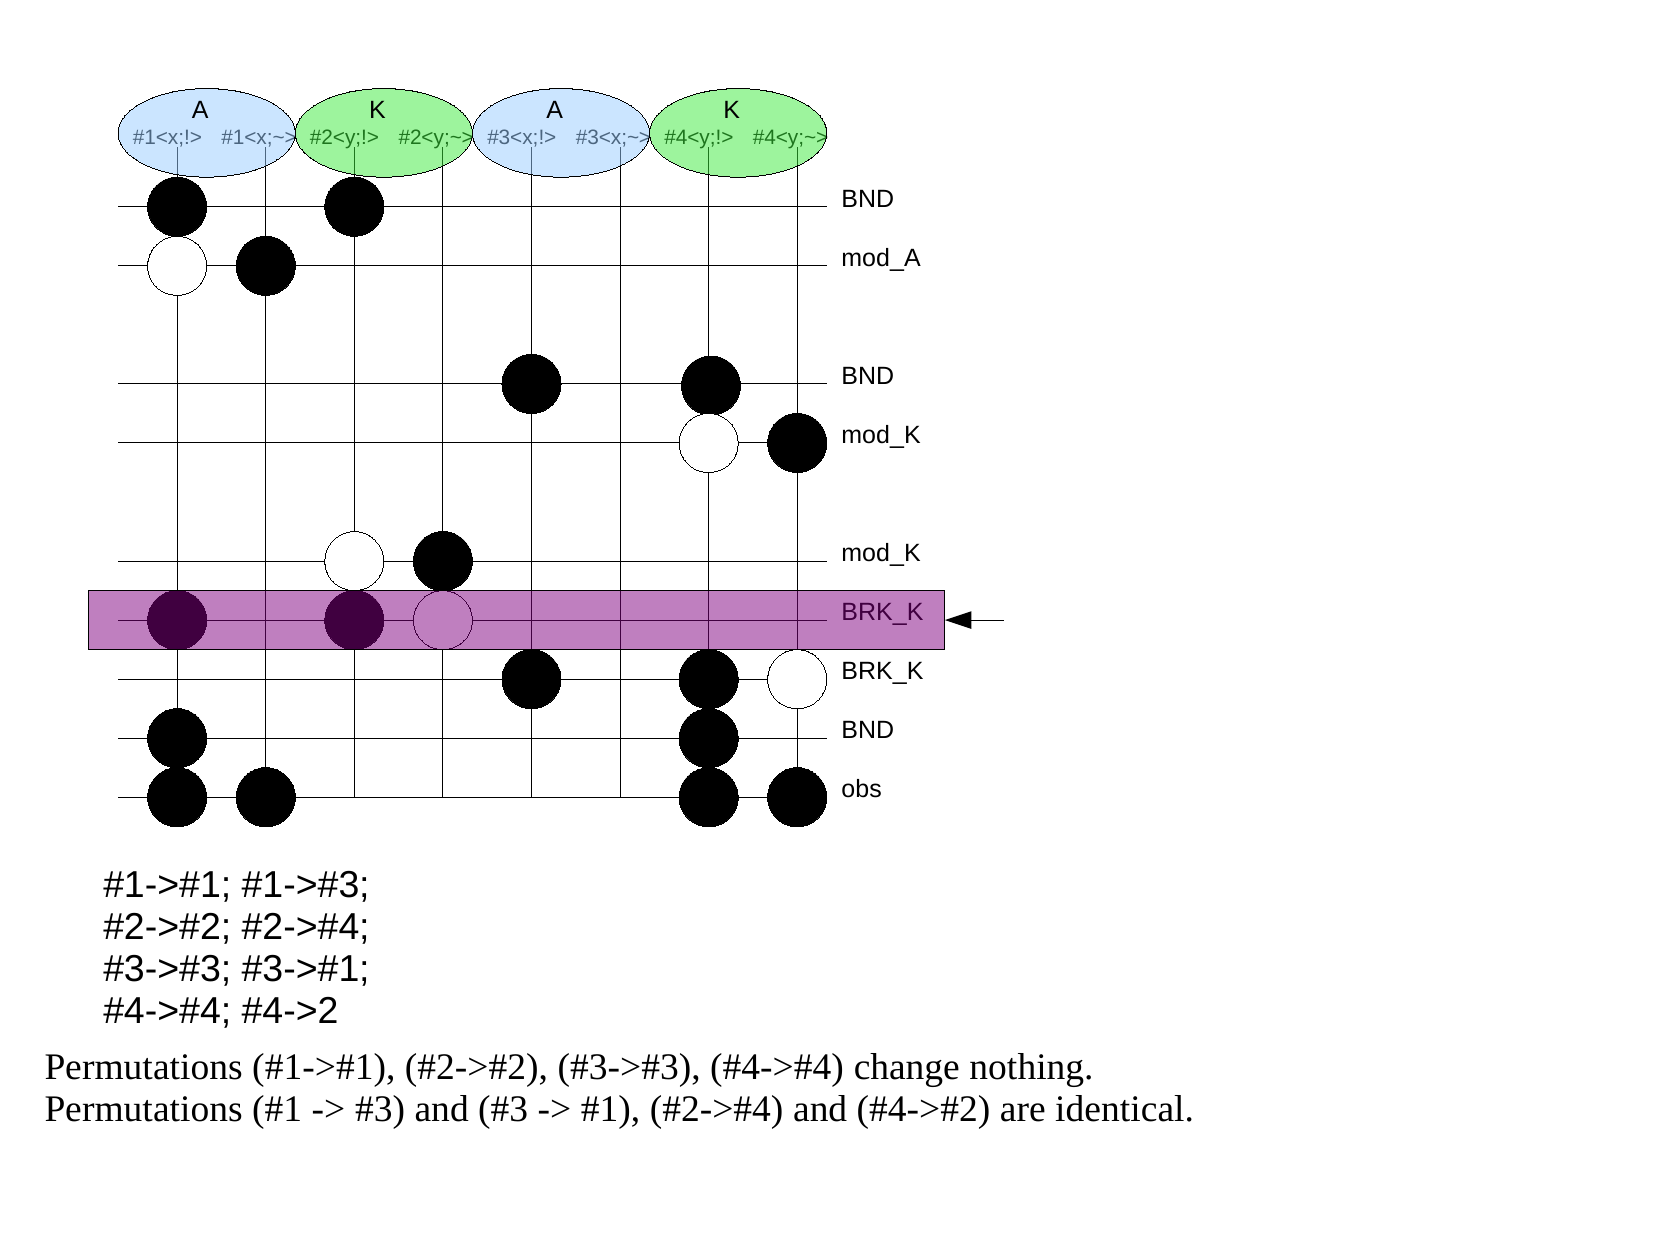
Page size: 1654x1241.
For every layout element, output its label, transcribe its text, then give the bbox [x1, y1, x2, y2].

text_box Permutations (#1->#1), (#2->#2), (#3->#3), (#4->#4) change nothing. Permutations (#1 -> #3) and (#3 -> #1), (#2->#4) and (#4->#2) are identical. [29, 1038, 1210, 1182]
text_box [767, 413, 827, 473]
text_box #3<x;!> [472, 138, 484, 156]
text_box obs [826, 767, 897, 827]
text_box [767, 767, 827, 827]
text_box BRK_K [826, 650, 939, 709]
text_box #4<y;!> [649, 138, 661, 156]
text_box [501, 354, 562, 414]
text_box [324, 177, 384, 237]
text_box A [531, 88, 578, 132]
text_box [118, 89, 827, 178]
text_box mod_K [826, 531, 937, 590]
text_box #3<x;~> [638, 142, 649, 156]
text_box #1<x;!> [118, 140, 129, 156]
text_box A [177, 88, 224, 132]
text_box K [708, 88, 756, 132]
text_box [236, 236, 296, 296]
text_box [236, 767, 296, 827]
text_box BND [826, 177, 910, 236]
text_box BND [826, 354, 910, 413]
text_box [88, 531, 945, 827]
text_box #1->#1; #1->#3; #2->#2; #2->#4; #3->#3; #3->#1; #4->#4; #4->2 [88, 856, 385, 1040]
text_box [679, 356, 741, 473]
text_box BND [826, 708, 910, 768]
text_box #1<x;~> [284, 141, 295, 156]
text_box K [354, 88, 401, 132]
text_box [147, 177, 207, 296]
text_box #2<y;~> [461, 141, 472, 156]
text_box [147, 708, 207, 827]
text_box mod_K [826, 413, 937, 473]
text_box #2<y;!> [295, 139, 307, 156]
text_box mod_A [826, 236, 937, 296]
text_box #4<y;~> [815, 118, 843, 156]
